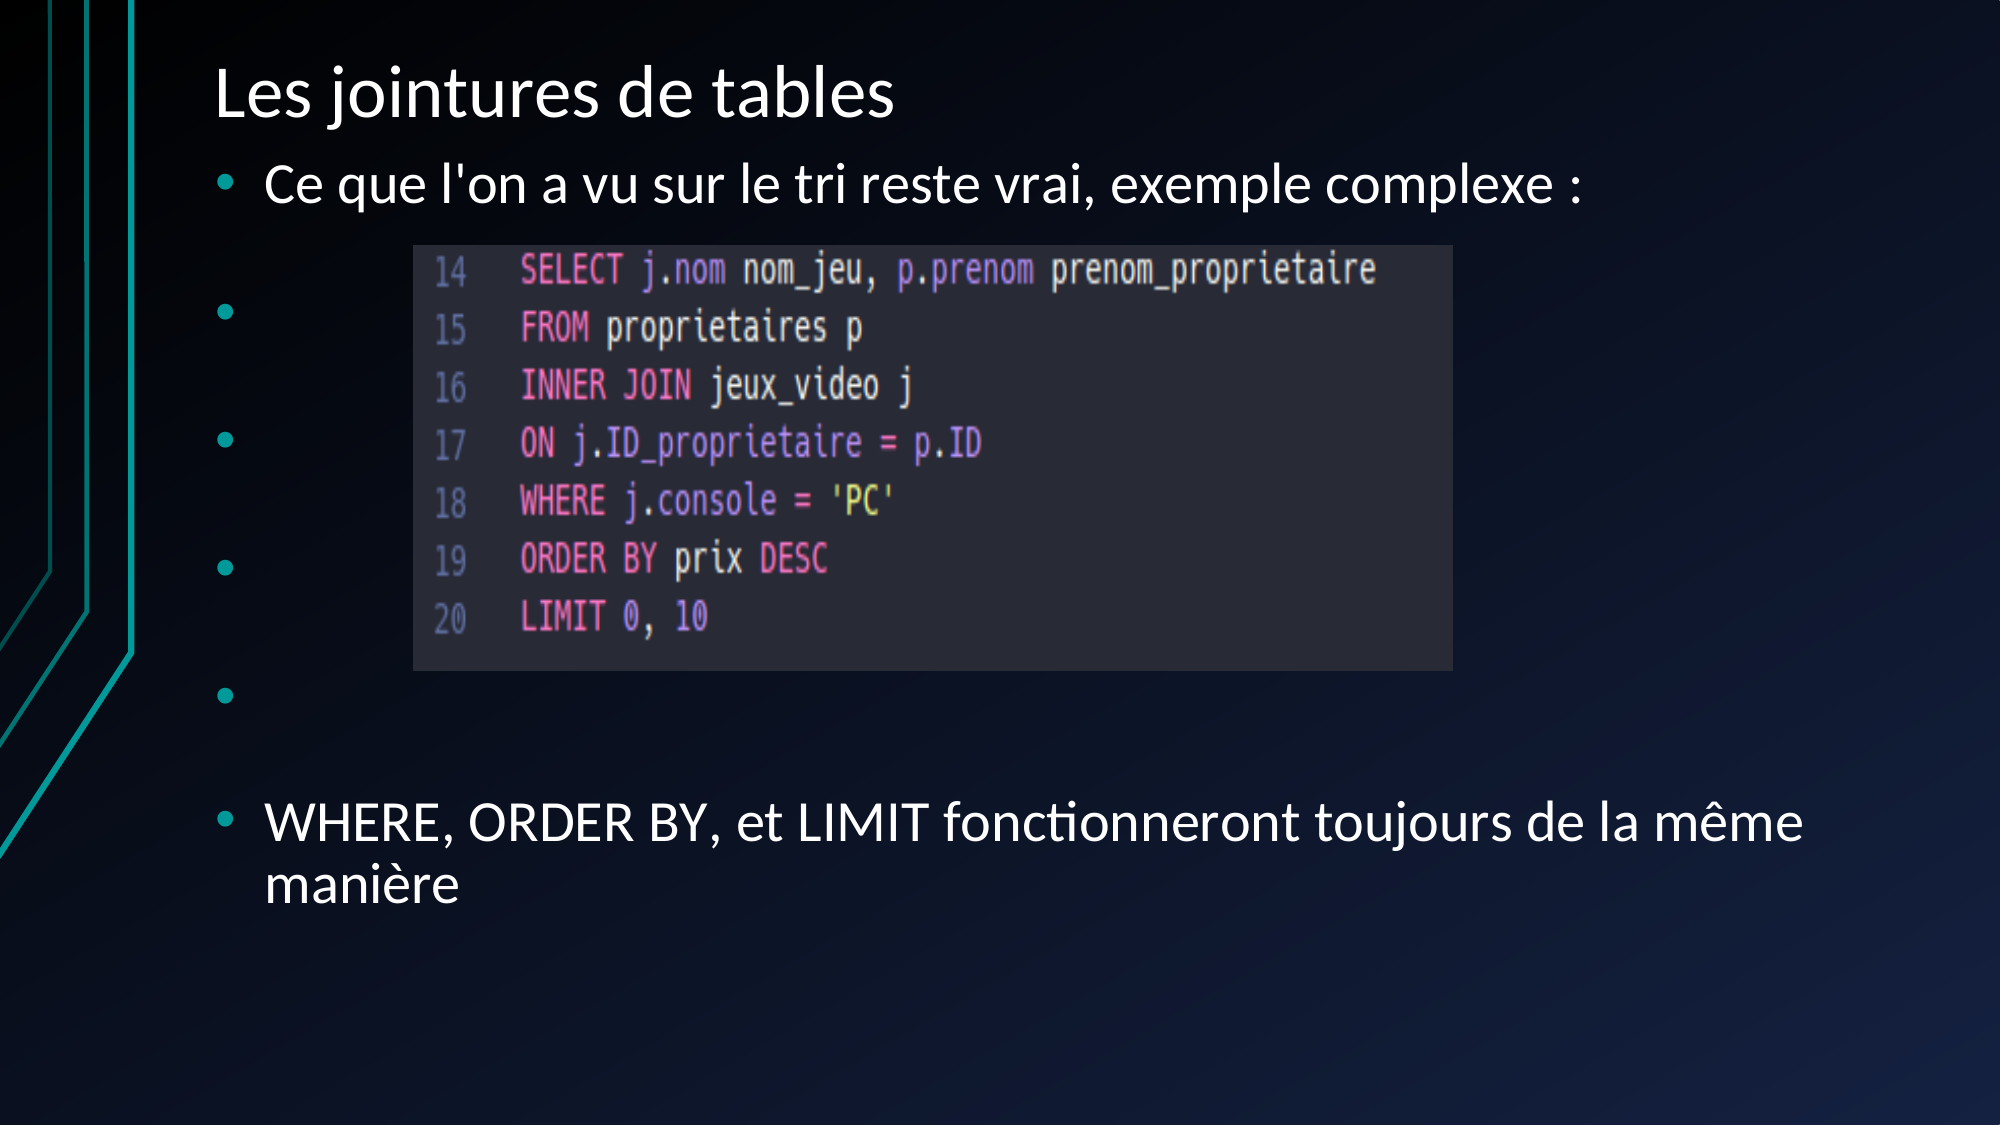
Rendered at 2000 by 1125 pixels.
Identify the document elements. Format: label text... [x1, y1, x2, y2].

text_box Les jointures de tables [200, 45, 1900, 145]
text_box Ce que l'on a vu sur le tri reste vrai, exemple complexe : WHERE, ORDER BY, et LIMIT fonctionneront toujours de la même manière [200, 145, 1900, 878]
picture [413, 245, 1453, 672]
